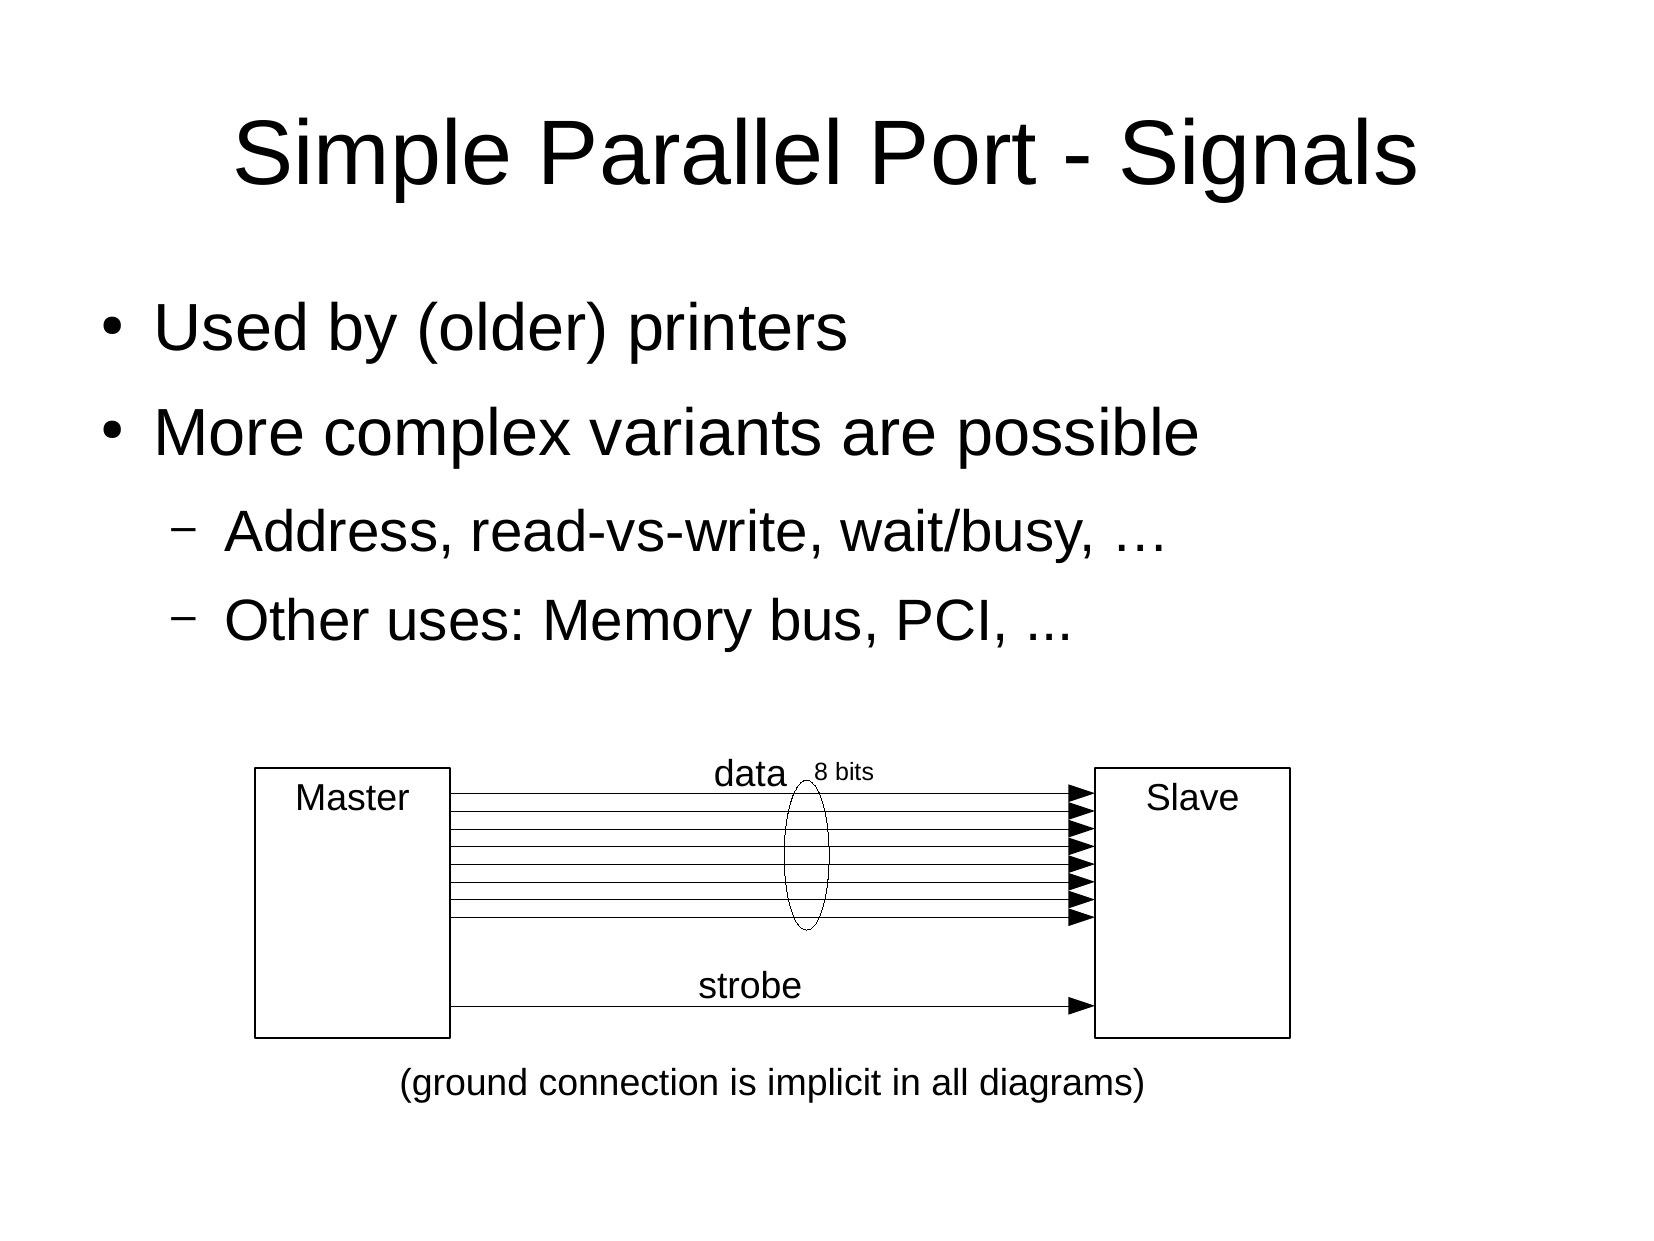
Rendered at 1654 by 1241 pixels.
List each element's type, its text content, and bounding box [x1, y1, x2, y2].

text_box data [792, 794, 802, 802]
text_box Slave [1095, 767, 1291, 1038]
text_box Master [255, 767, 451, 1038]
text_box data [699, 744, 802, 793]
title Simple Parallel Port - Signals [82, 49, 1571, 257]
text_box (ground connection is implicit in all diagrams) [270, 1054, 1276, 1112]
text_box strobe [683, 957, 818, 1014]
list Used by (older) printers More complex variants are possible Address, read-vs-write, wait/busy, … Other uses: Memory bus, PCI, ... [82, 290, 1571, 706]
text_box 8 bits [799, 750, 890, 794]
text_box data [699, 794, 793, 802]
